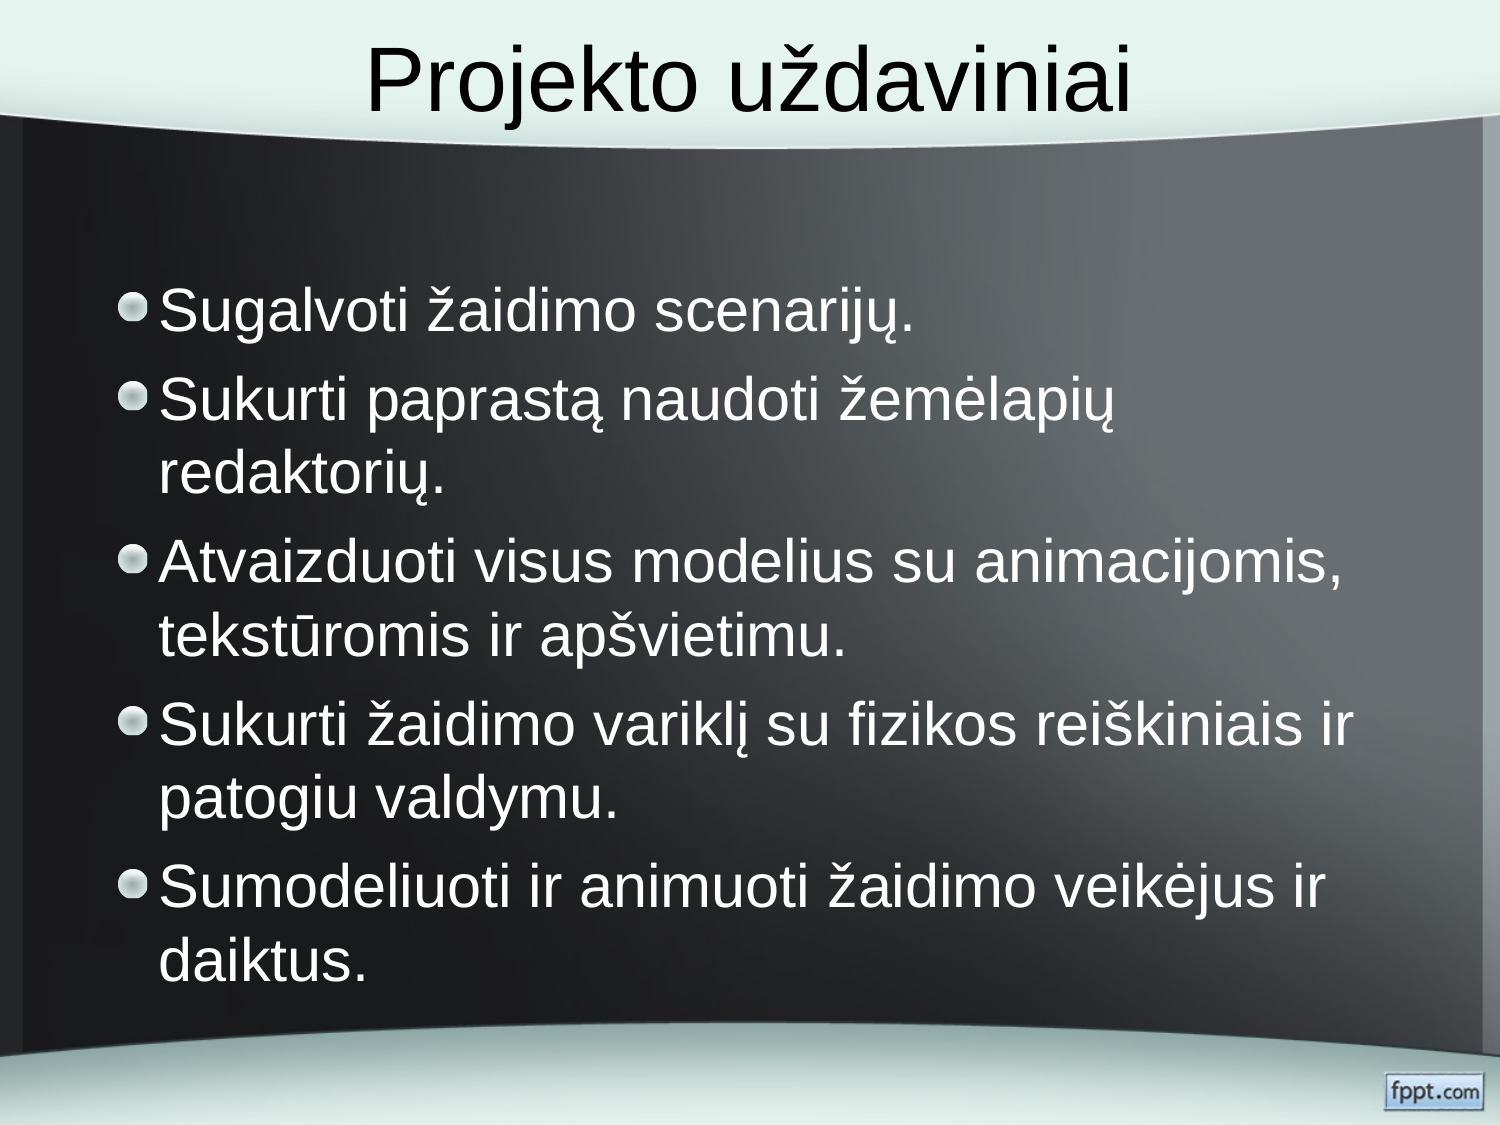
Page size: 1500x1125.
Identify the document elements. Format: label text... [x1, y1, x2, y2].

list Sugalvoti žaidimo scenarijų. Sukurti paprastą naudoti žemėlapių redaktorių. Atvaizduoti visus modelius su animacijomis, tekstūromis ir apšvietimu. Sukurti žaidimo variklį su fizikos reiškiniais ir patogiu valdymu. Sumodeliuoti ir animuoti žaidimo veikėjus ir daiktus. [75, 262, 1426, 1005]
title Projekto uždaviniai [75, 0, 1426, 150]
picture [0, 0, 1500, 1125]
